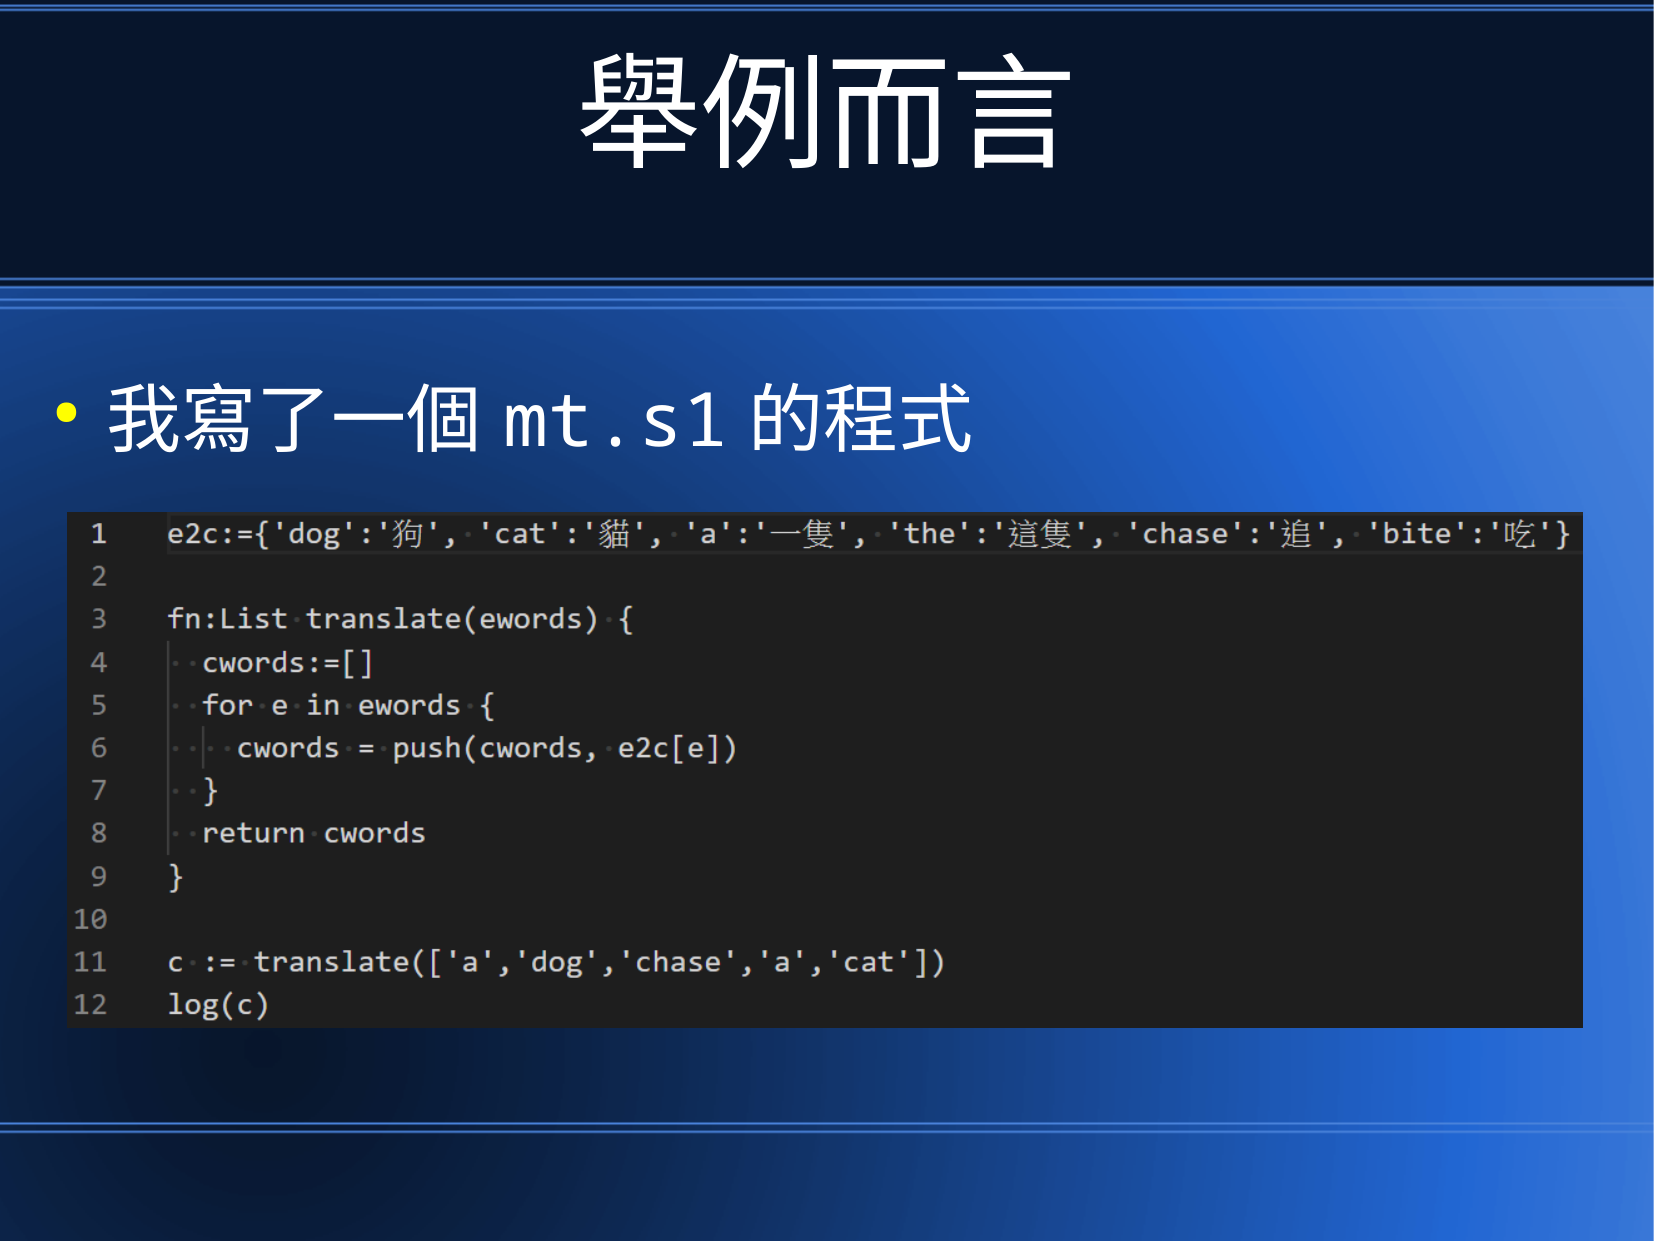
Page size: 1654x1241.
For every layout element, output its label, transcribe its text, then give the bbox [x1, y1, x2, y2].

title 舉例而言 [82, 0, 1571, 208]
list 我寫了一個mt.s1的程式 [35, 304, 1524, 1241]
picture [0, 0, 1654, 1241]
